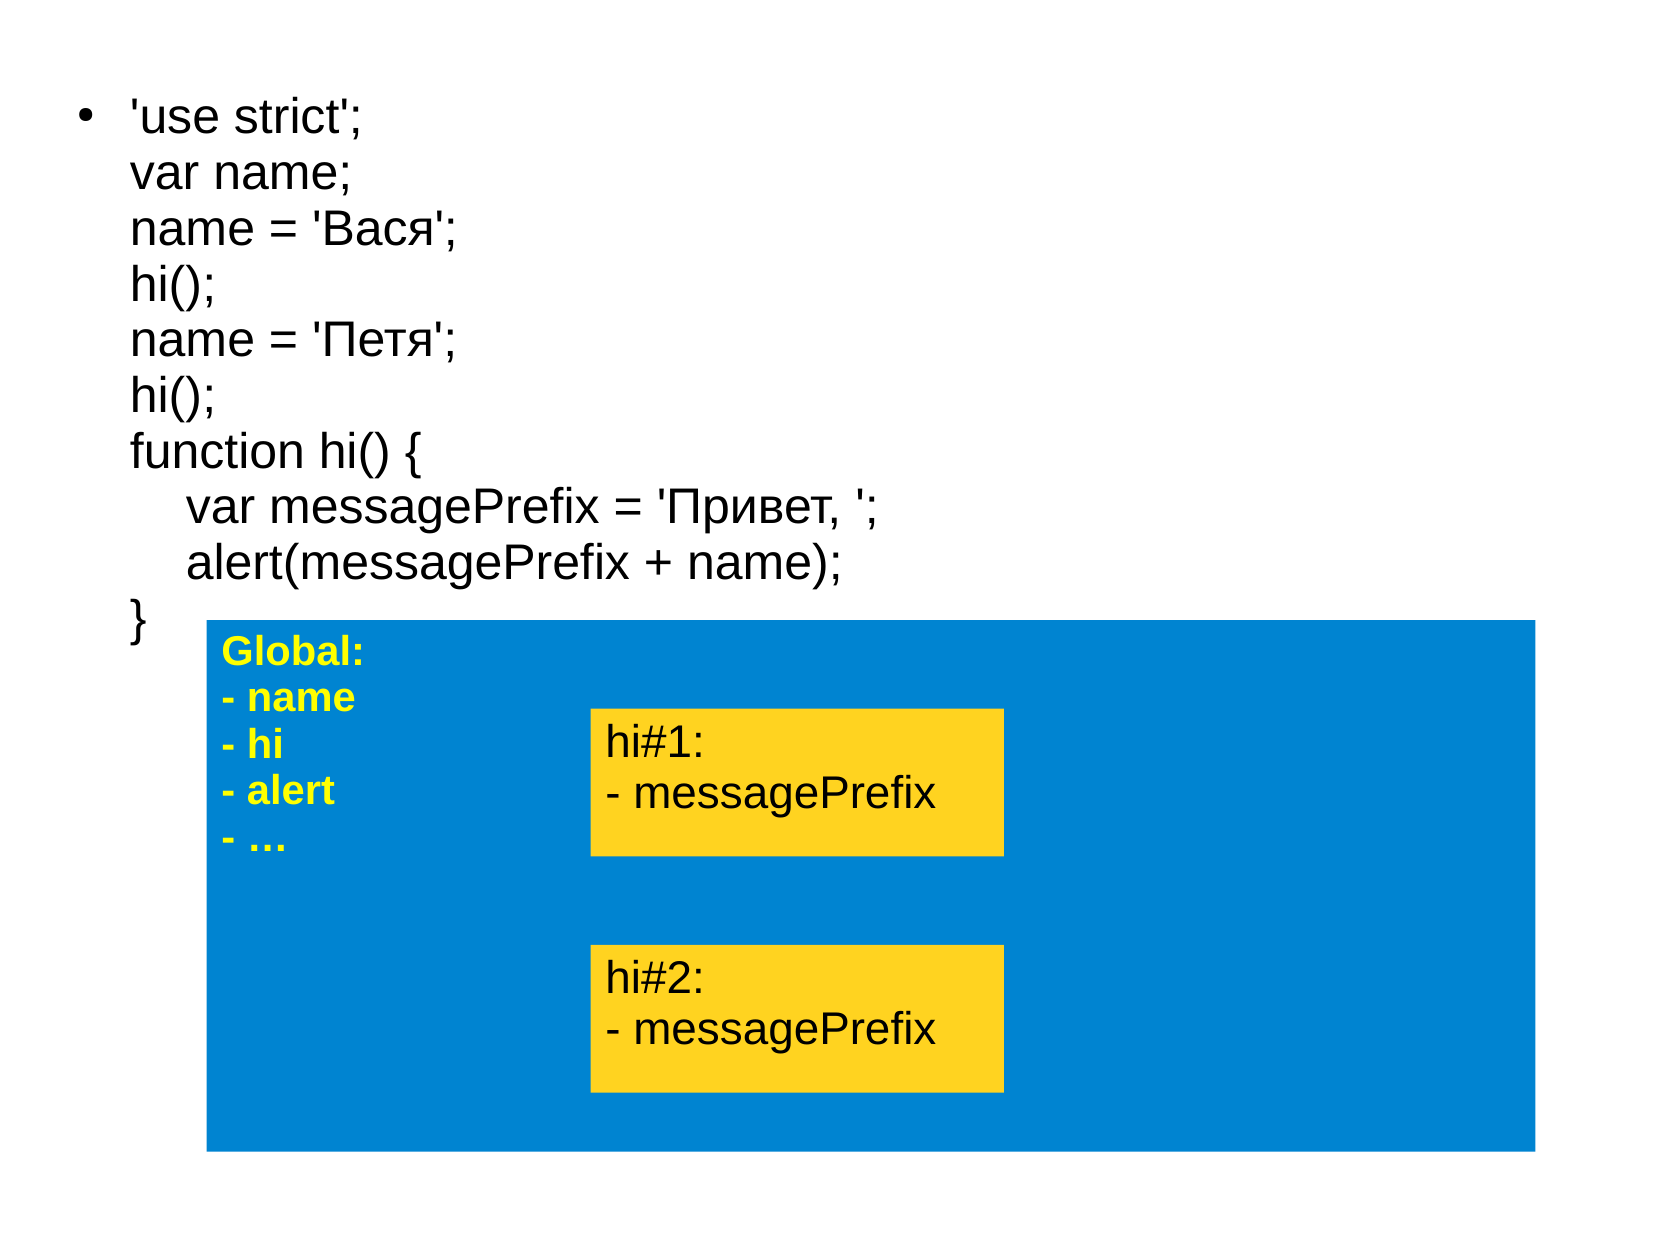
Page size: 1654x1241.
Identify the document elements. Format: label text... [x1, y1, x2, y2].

text_box hi#1: - messagePrefix [590, 708, 1004, 857]
list 'use strict'; var name; name = 'Вася'; hi(); name = 'Петя'; hi(); function hi() { var messagePrefix = 'Привет, '; alert(messagePrefix + name); } [59, 88, 1565, 1182]
text_box hi#2: - messagePrefix [590, 944, 1004, 1093]
text_box Global: - name - hi - alert - … [206, 620, 1536, 1152]
